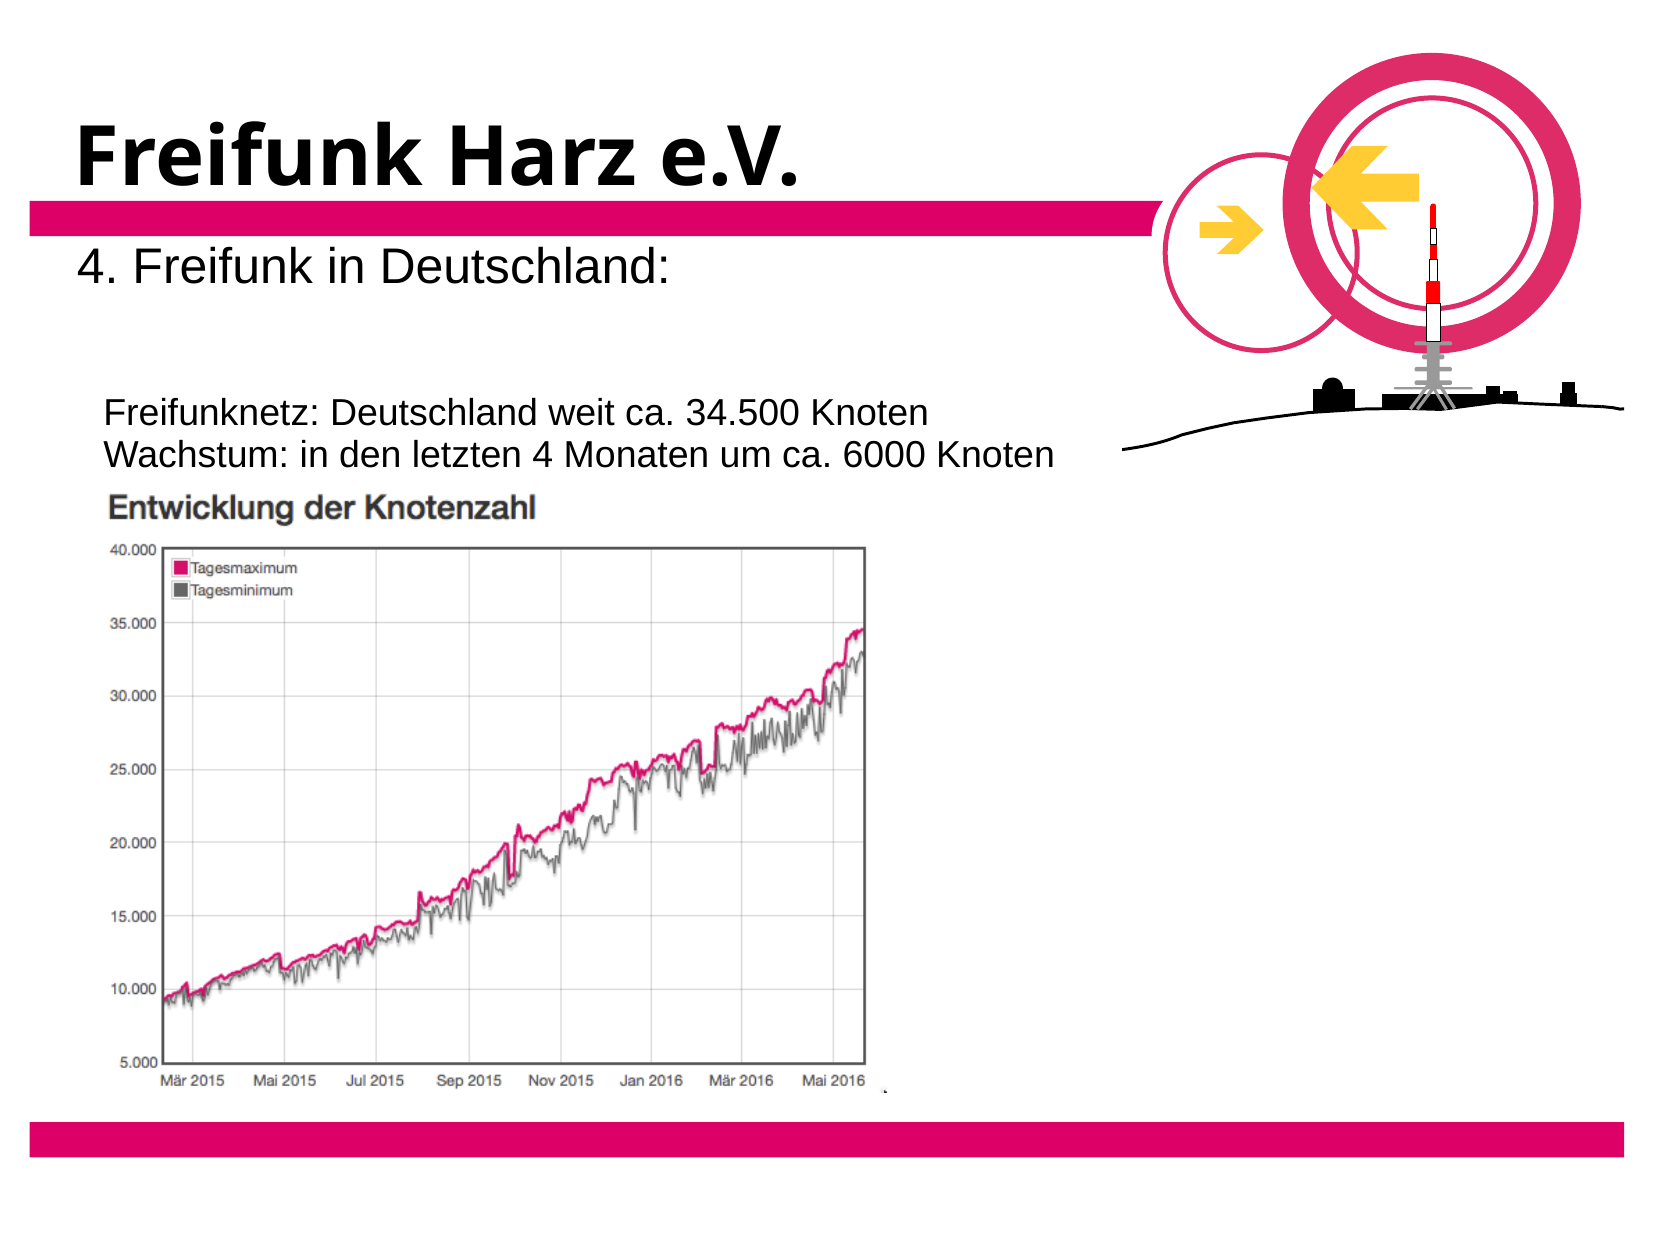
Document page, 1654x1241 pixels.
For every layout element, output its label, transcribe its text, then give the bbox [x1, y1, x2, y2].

text_box Freifunknetz: Deutschland weit ca. 34.500 Knoten Wachstum: in den letzten 4 Monaten um ca. 6000 Knoten [88, 383, 1123, 609]
picture [88, 472, 887, 1093]
subtitle 4. Freifunk in Deutschland: [76, 206, 697, 325]
